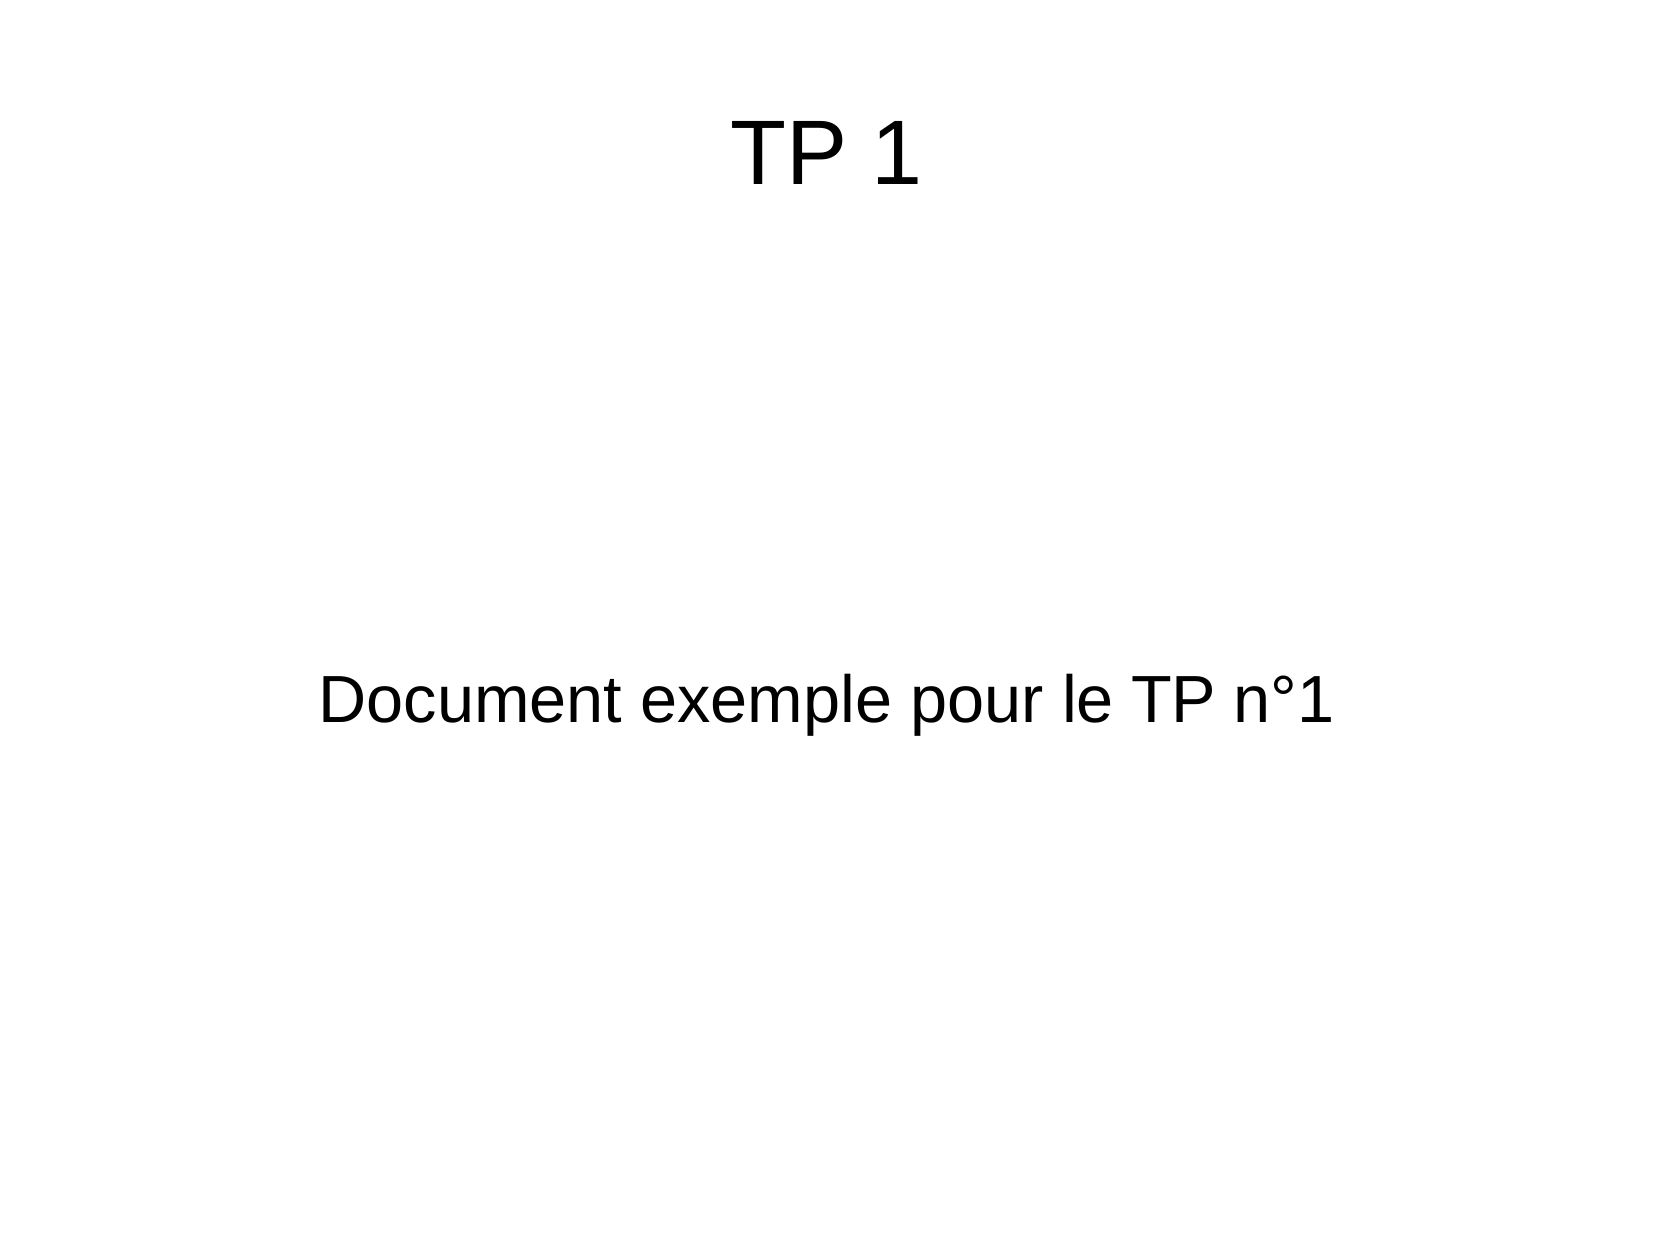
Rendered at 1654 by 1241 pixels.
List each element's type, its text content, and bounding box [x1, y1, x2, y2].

subtitle Document exemple pour le TP n°1 [82, 290, 1571, 1109]
title TP 1 [82, 56, 1571, 250]
